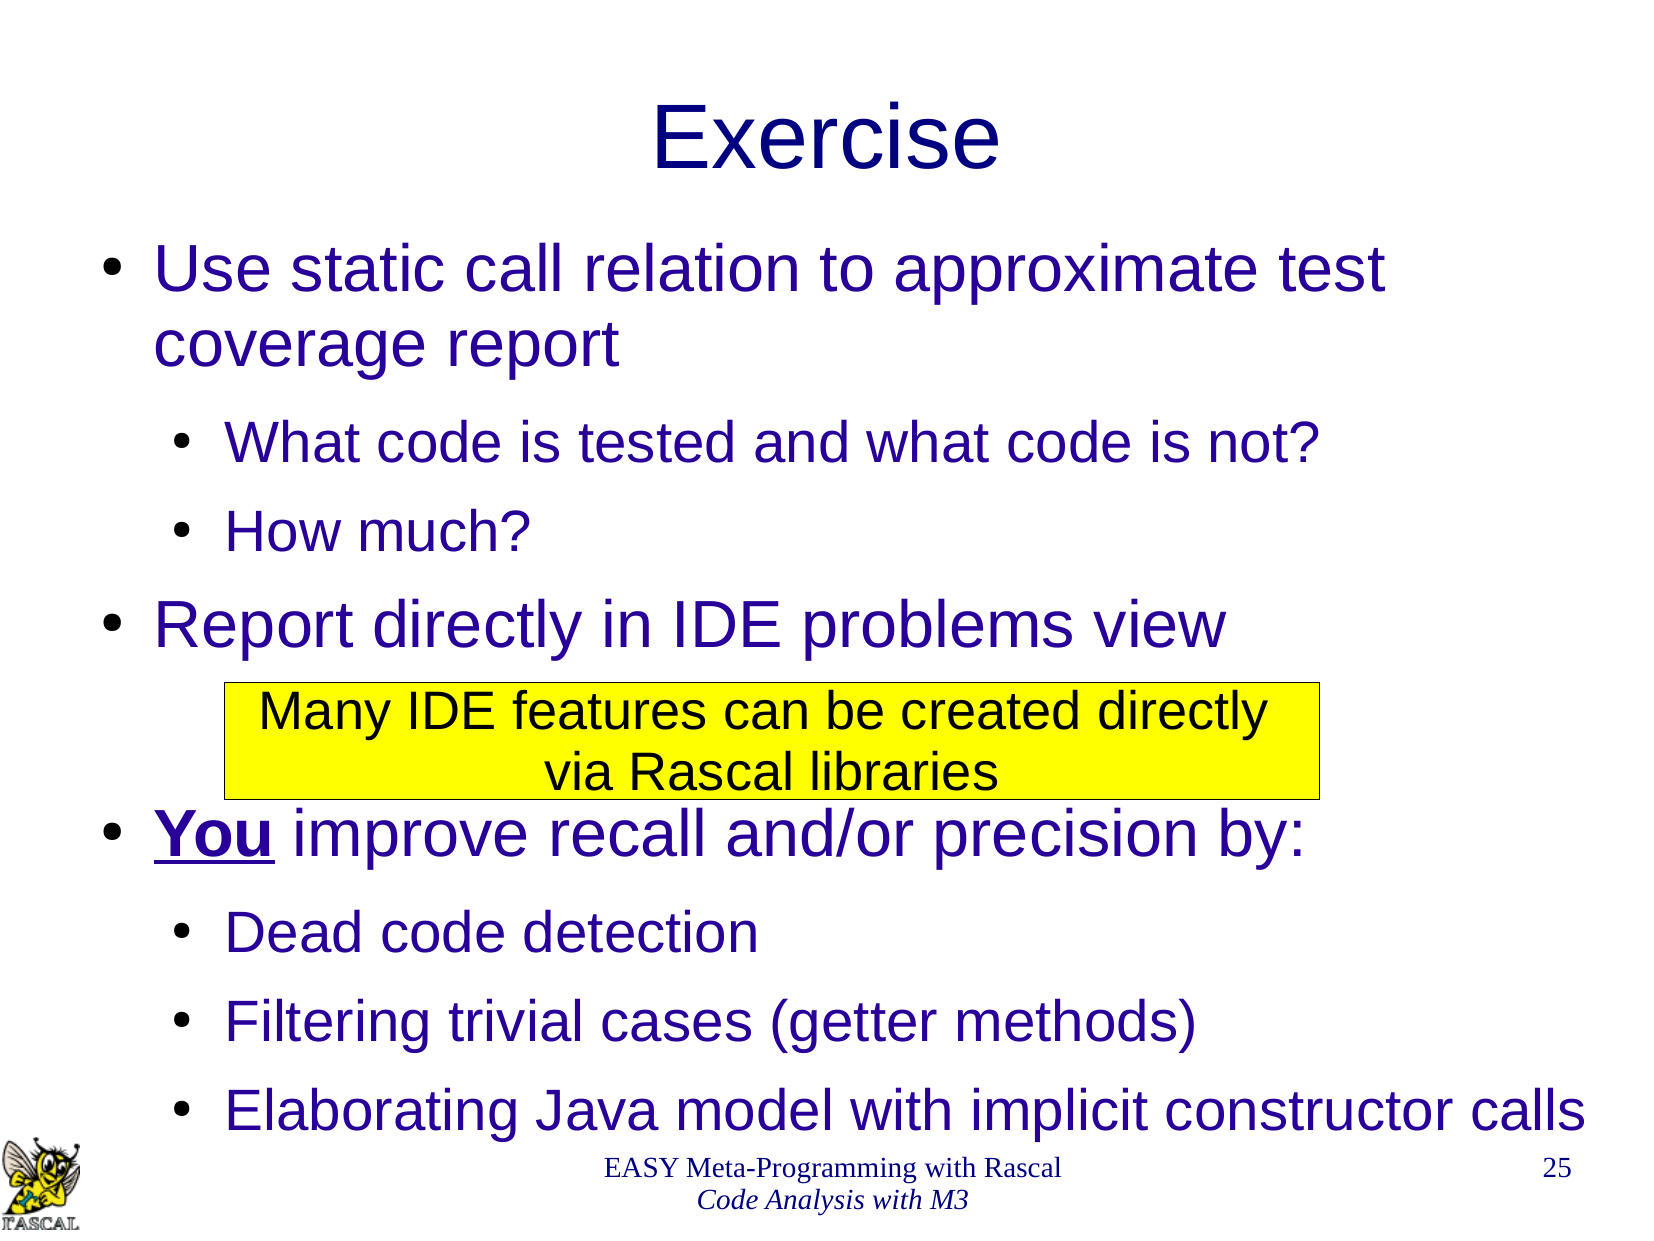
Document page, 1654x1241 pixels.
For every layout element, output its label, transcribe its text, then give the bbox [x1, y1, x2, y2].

list Use static call relation to approximate test coverage report What code is tested and what code is not? How much? Report directly in IDE problems view You improve recall and/or precision by: Dead code detection Filtering trivial cases (getter methods) Elaborating Java model with implicit constructor calls [82, 230, 1612, 951]
picture [1, 1137, 80, 1230]
title Exercise [82, 32, 1571, 230]
text_box Many IDE features can be created directly via Rascal libraries [224, 682, 1320, 800]
